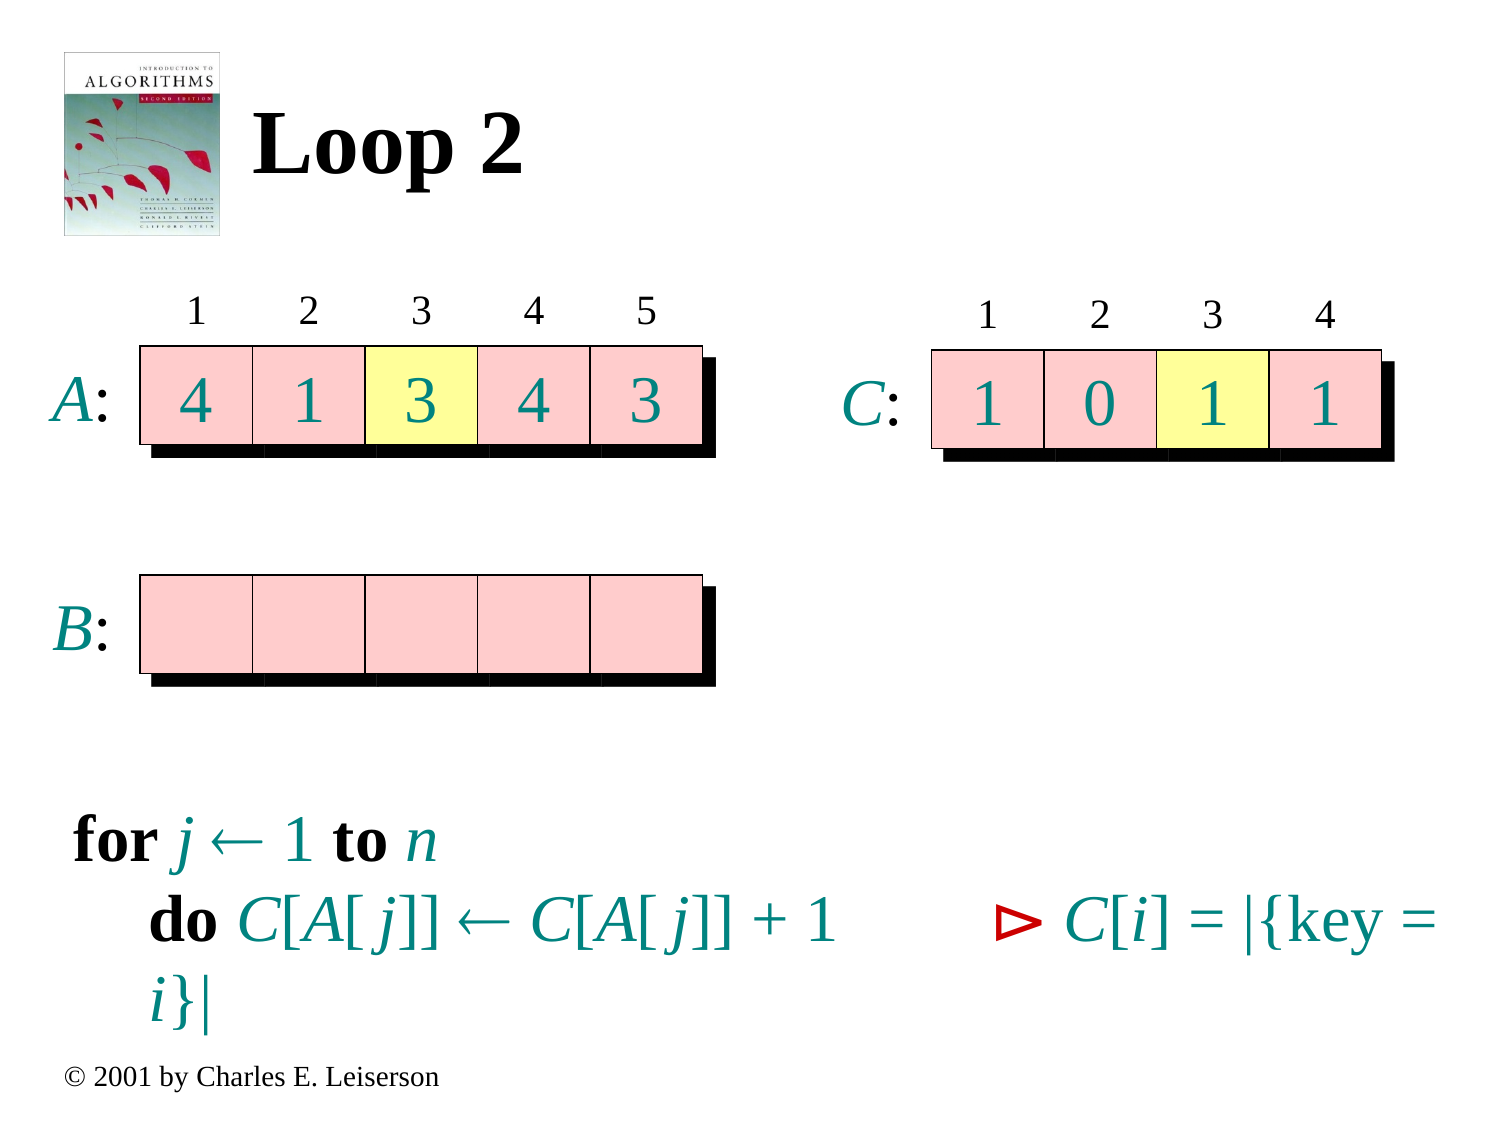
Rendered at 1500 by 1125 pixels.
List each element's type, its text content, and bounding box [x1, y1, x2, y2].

text_box 1 [1268, 349, 1382, 449]
text_box B: [37, 576, 127, 672]
text_box 5 [621, 275, 672, 341]
text_box 4 [1300, 278, 1351, 345]
text_box 3 [365, 346, 477, 445]
text_box C: [825, 351, 918, 447]
text_box 1 [931, 349, 1043, 449]
text_box 4 [477, 346, 590, 445]
title Loop 2 [237, 49, 1475, 238]
text_box 3 [1187, 278, 1239, 345]
text_box 1 [962, 278, 1014, 345]
text_box 4 [140, 346, 252, 445]
text_box 2 [1075, 278, 1126, 345]
text_box for j  1 to n do C[A[ j]]  C[A[ j]] + 1 ⊳ C[i] = |{key = i}| [59, 787, 1500, 1043]
text_box 0 [1043, 349, 1156, 449]
text_box 4 [508, 275, 560, 341]
text_box A: [37, 347, 127, 444]
text_box 1 [1156, 349, 1268, 449]
picture [64, 52, 220, 236]
text_box 3 [590, 346, 703, 445]
text_box 2 [283, 275, 335, 341]
text_box 1 [252, 346, 365, 445]
text_box 3 [396, 275, 447, 341]
text_box [140, 574, 703, 674]
text_box 1 [171, 275, 222, 341]
